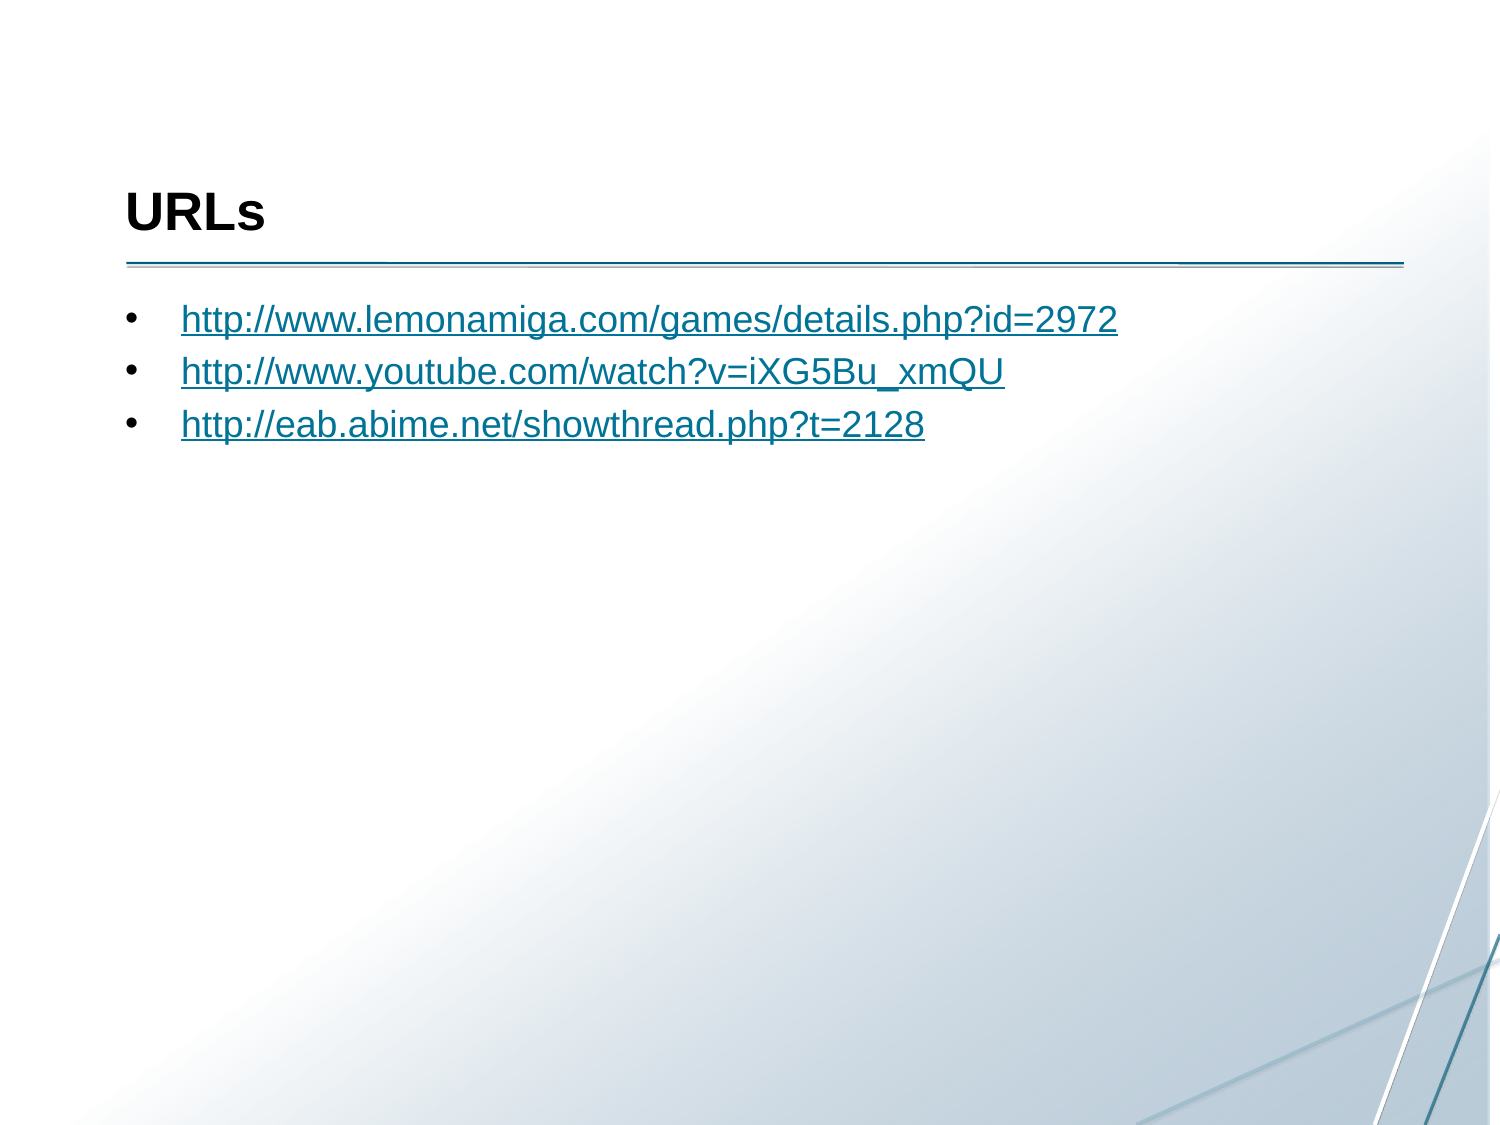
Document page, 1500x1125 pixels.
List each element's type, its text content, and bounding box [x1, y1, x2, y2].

list http://www.lemonamiga.com/games/details.php?id=2972 http://www.youtube.com/watch?v=iXG5Bu_xmQU http://eab.abime.net/showthread.php?t=2128 [109, 287, 1404, 1005]
title URLs [109, 49, 1403, 249]
